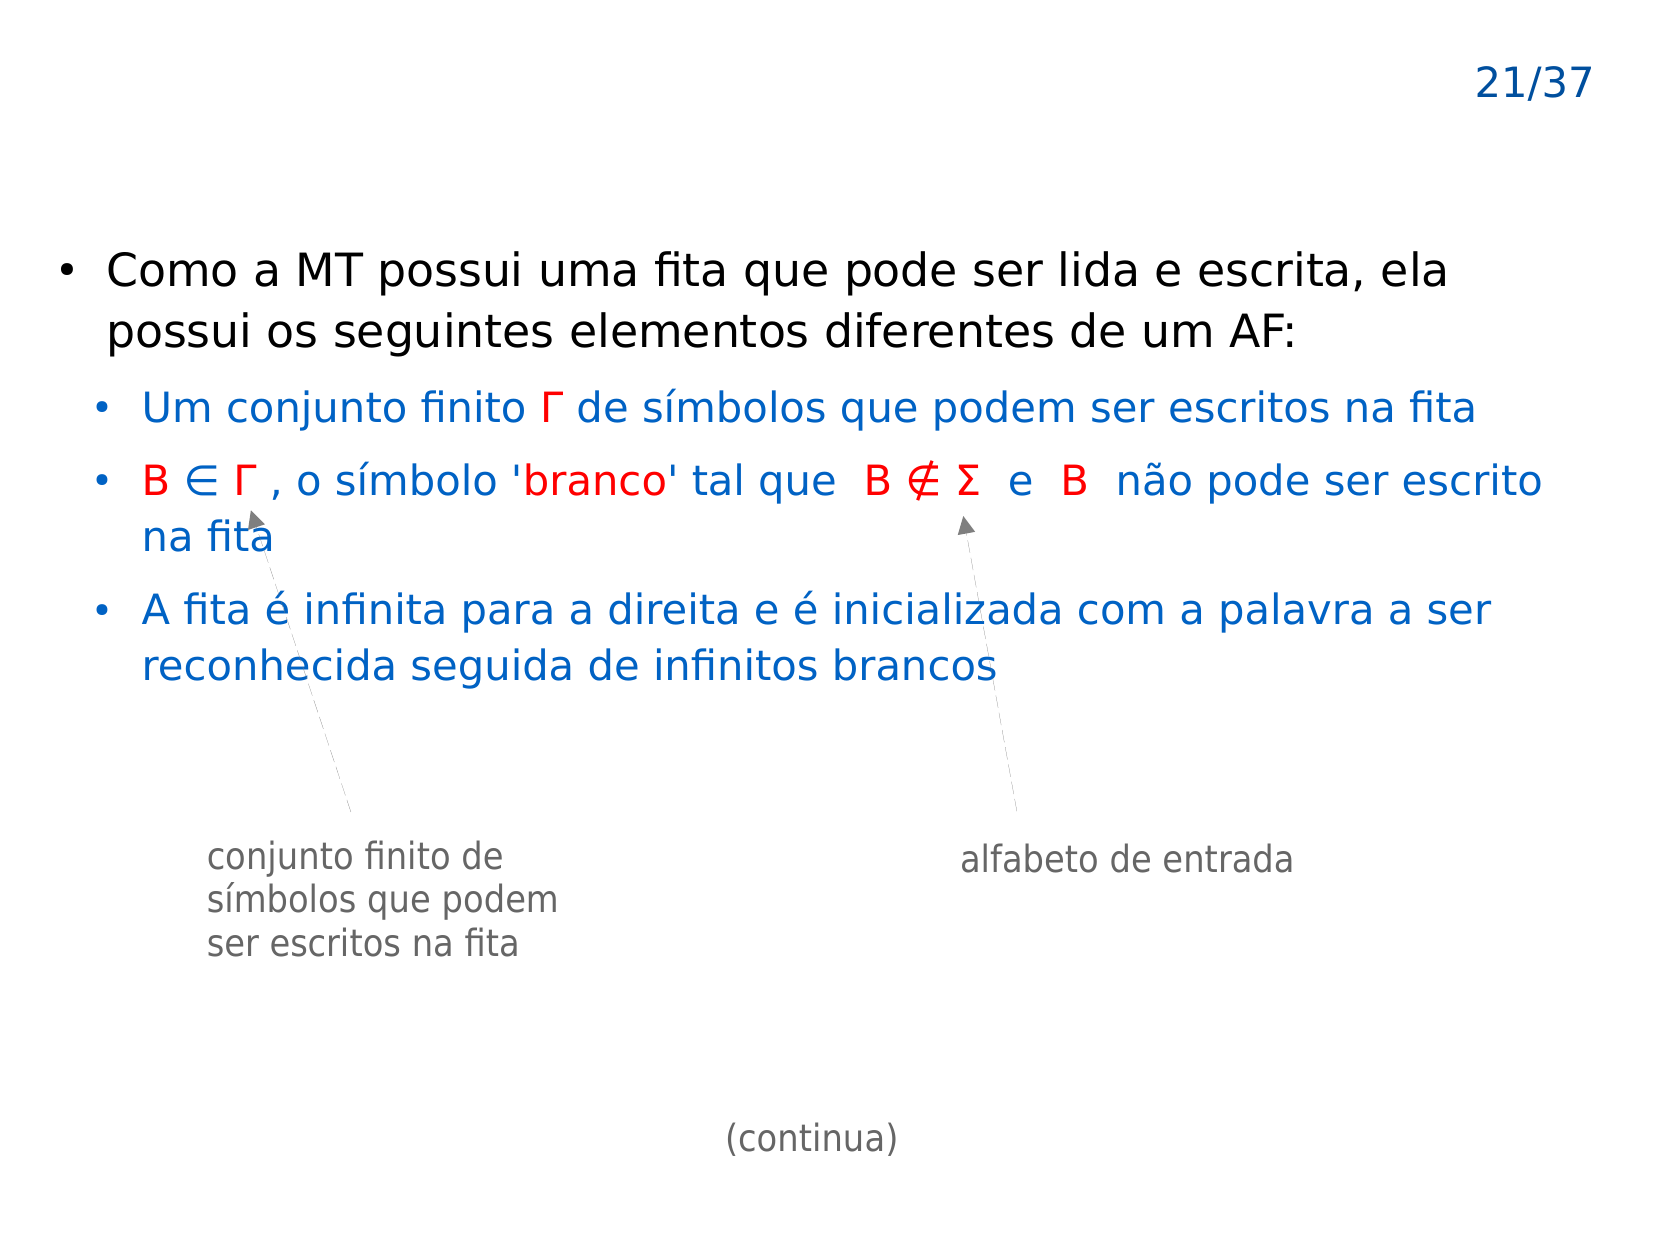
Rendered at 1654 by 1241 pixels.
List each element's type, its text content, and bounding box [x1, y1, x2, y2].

list Como a MT possui uma fita que pode ser lida e escrita, ela possui os seguintes elementos diferentes de um AF: Um conjunto finito Γ de símbolos que podem ser escritos na fita B ∈ Γ , o símbolo 'branco' tal que B ∉ Σ e B não pode ser escrito na fita A fita é infinita para a direita e é inicializada com a palavra a ser reconhecida seguida de infinitos brancos [59, 236, 1595, 1211]
text_box (continua) [710, 1109, 942, 1174]
text_box alfabeto de entrada [945, 829, 1349, 895]
text_box conjunto finito de símbolos que podem ser escritos na fita [192, 827, 625, 993]
